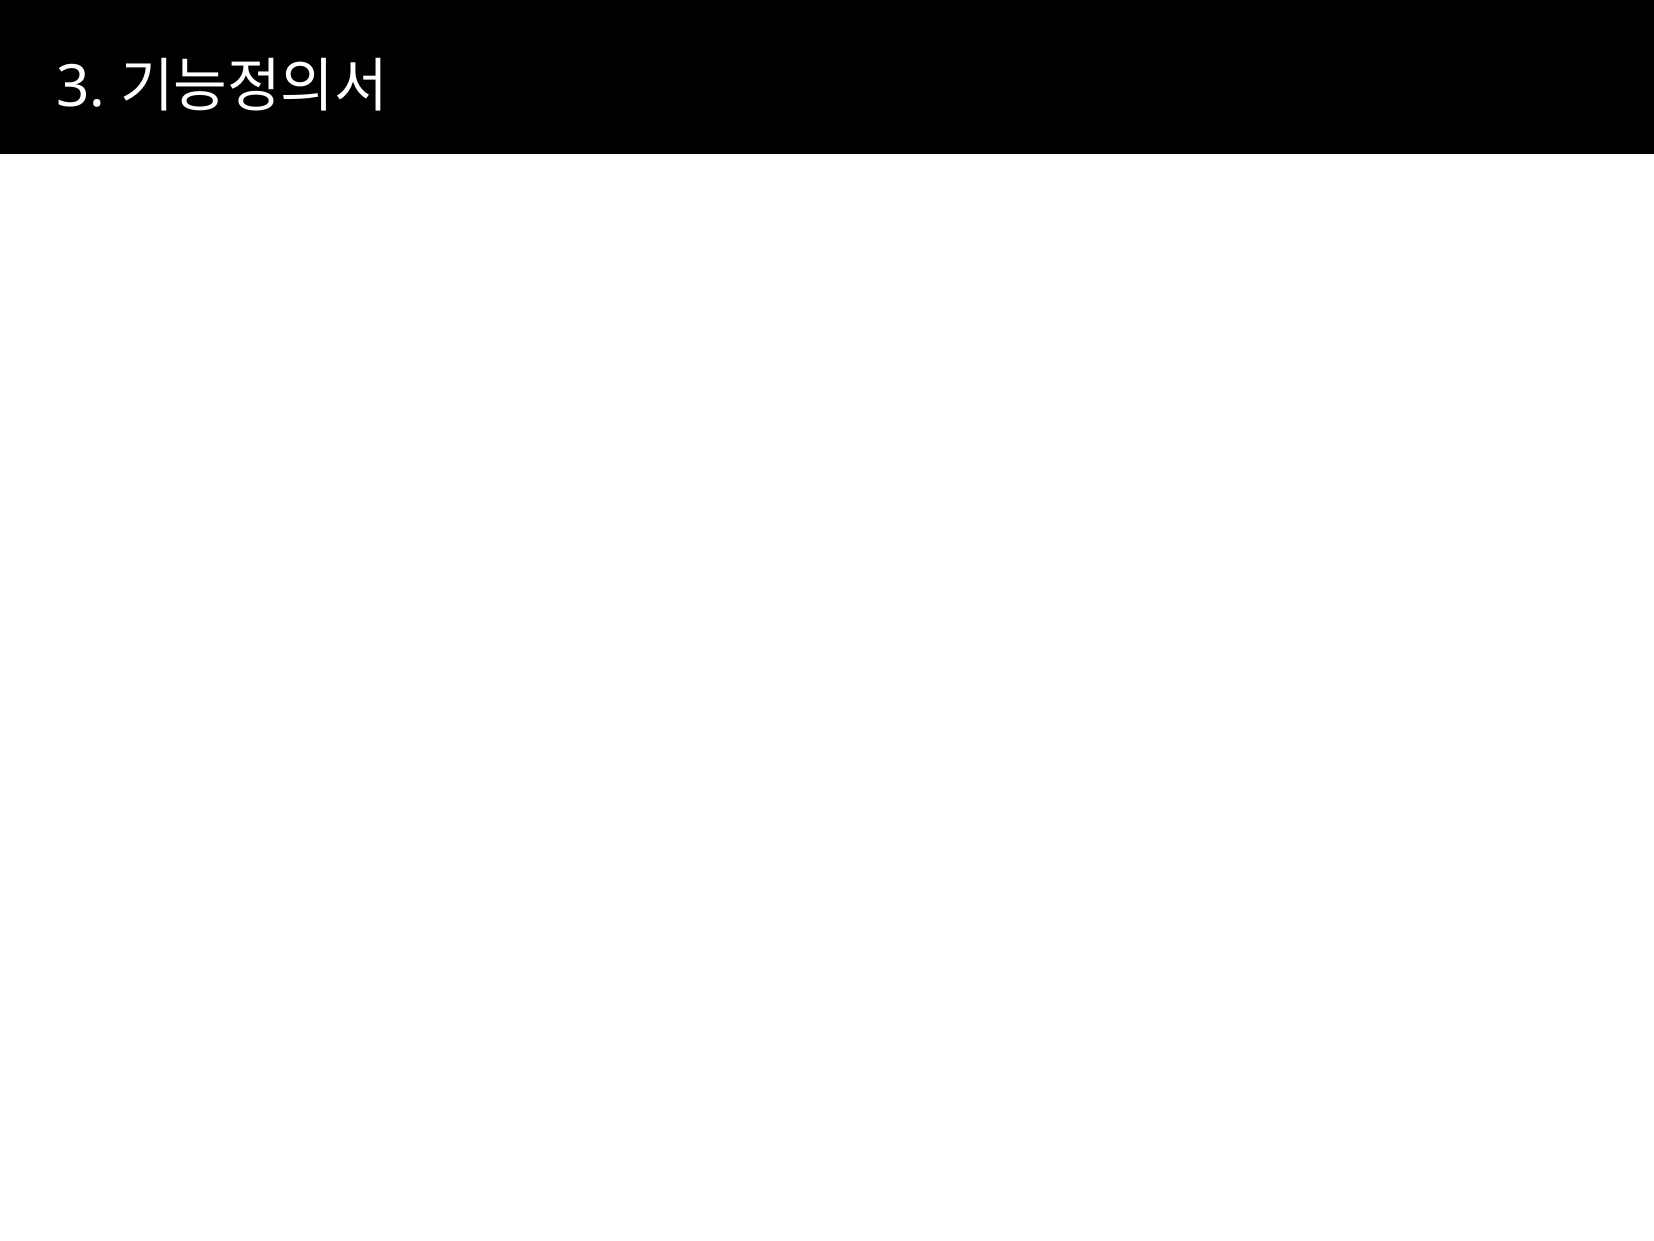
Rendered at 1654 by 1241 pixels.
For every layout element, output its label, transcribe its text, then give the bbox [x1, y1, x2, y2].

text_box [0, 0, 1654, 154]
text_box 3. 기능정의서 [41, 31, 1004, 130]
